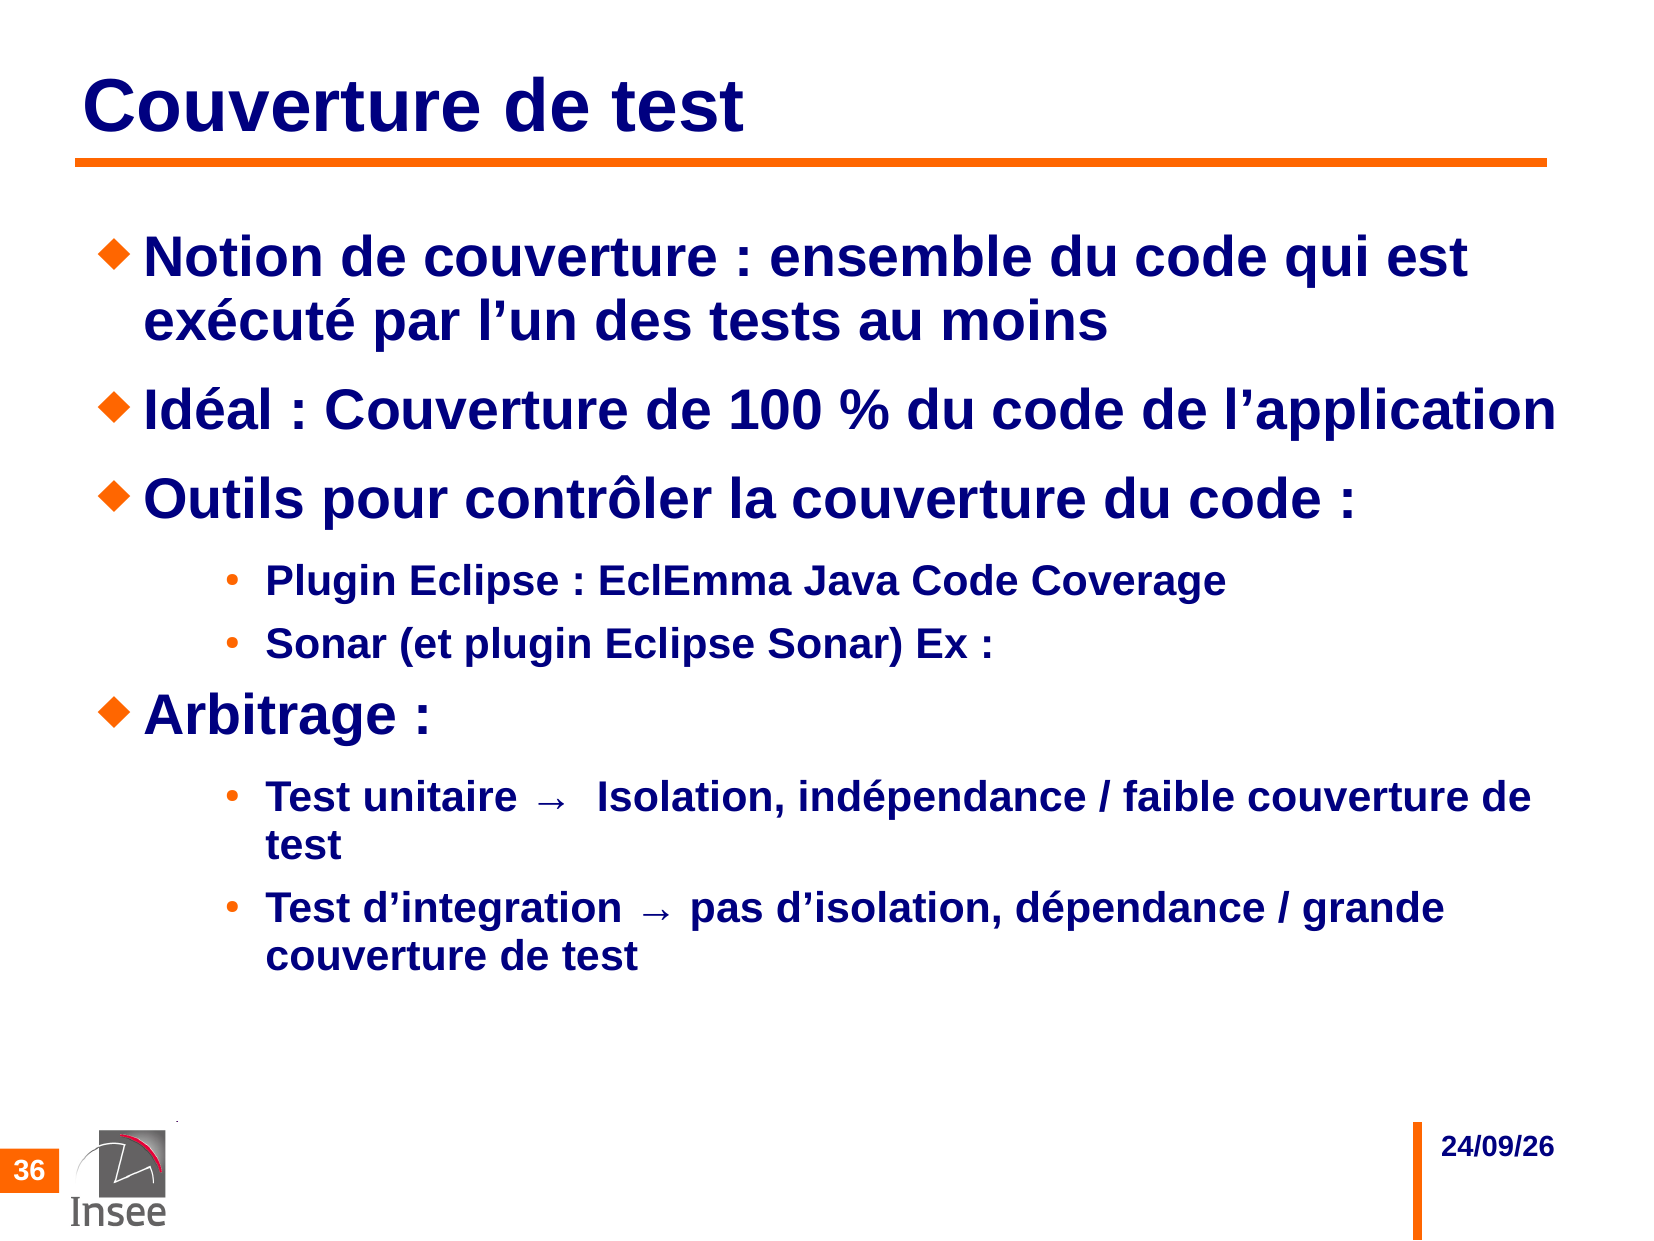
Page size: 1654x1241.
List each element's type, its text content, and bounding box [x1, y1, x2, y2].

title Couverture de test [82, 49, 1619, 163]
picture [62, 1121, 178, 1241]
list Notion de couverture : ensemble du code qui est exécuté par l’un des tests au moins Idéal : Couverture de 100 % du code de l’application Outils pour contrôler la couverture du code : Plugin Eclipse : EclEmma Java Code Coverage Sonar (et plugin Eclipse Sonar) Ex : Arbitrage : Test unitaire → Isolation, indépendance / faible couverture de test Test d’integration → pas d’isolation, dépendance / grande couverture de test [82, 224, 1571, 1051]
